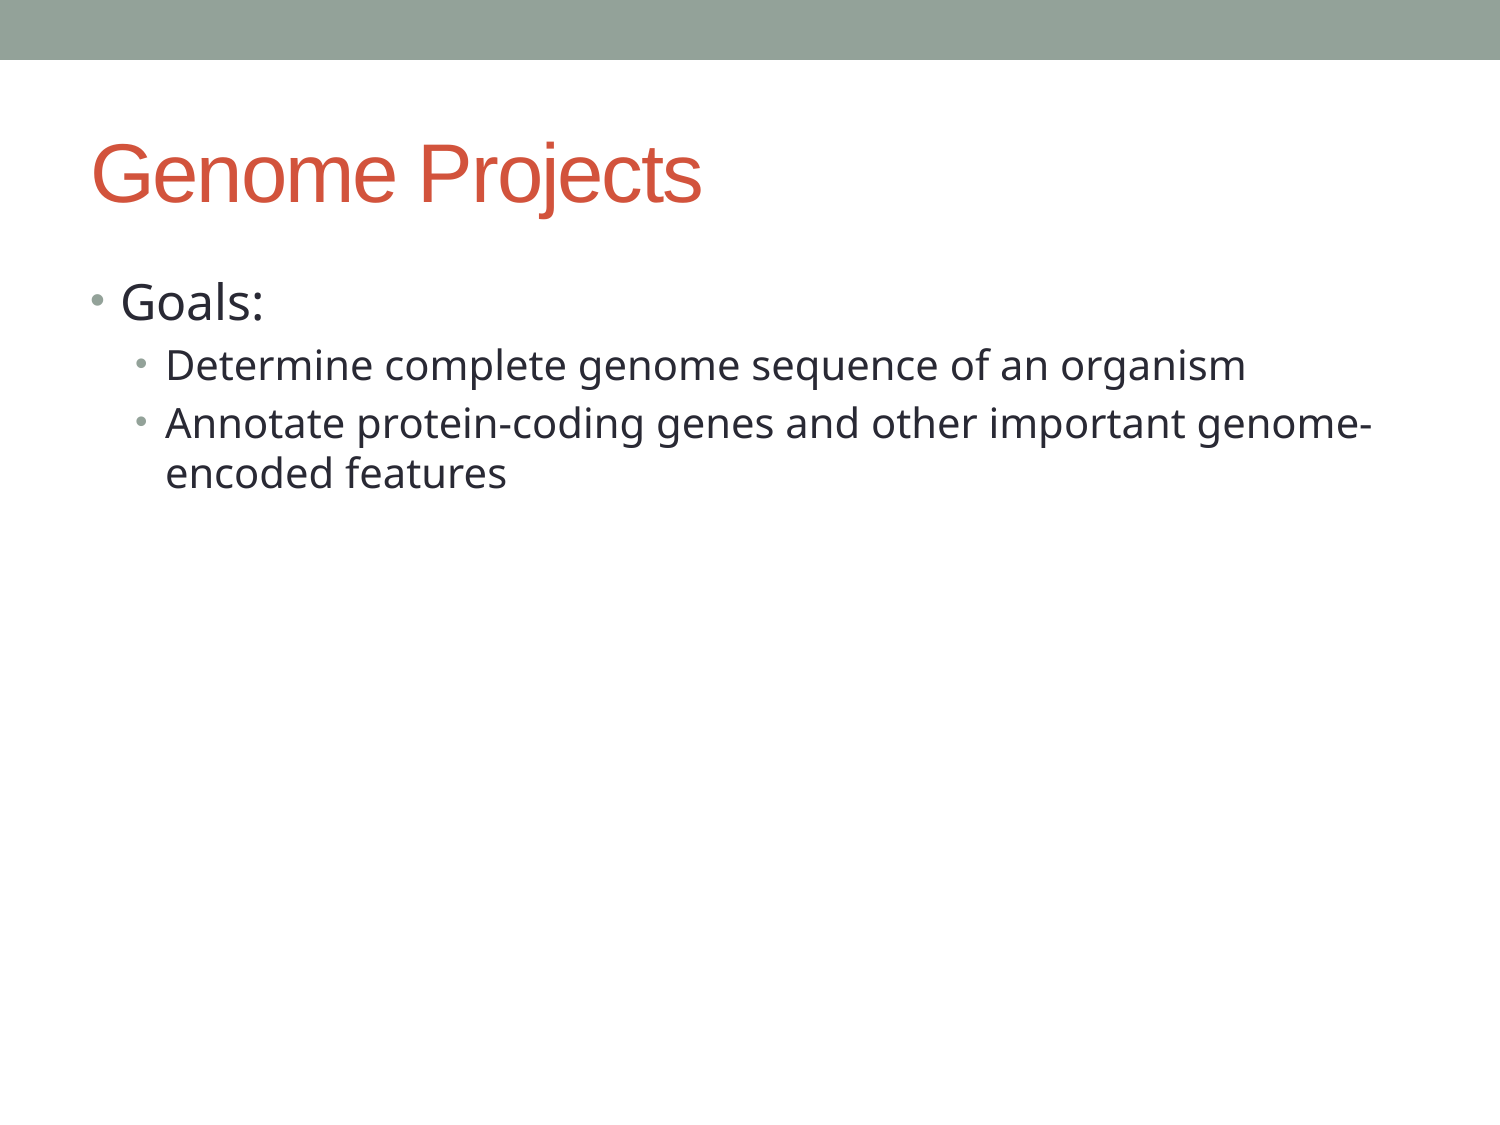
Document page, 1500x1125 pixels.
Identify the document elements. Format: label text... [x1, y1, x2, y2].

title Genome Projects [75, 87, 1425, 250]
list Goals: Determine complete genome sequence of an organism Annotate protein-coding genes and other important genome-encoded features [75, 262, 1425, 1063]
